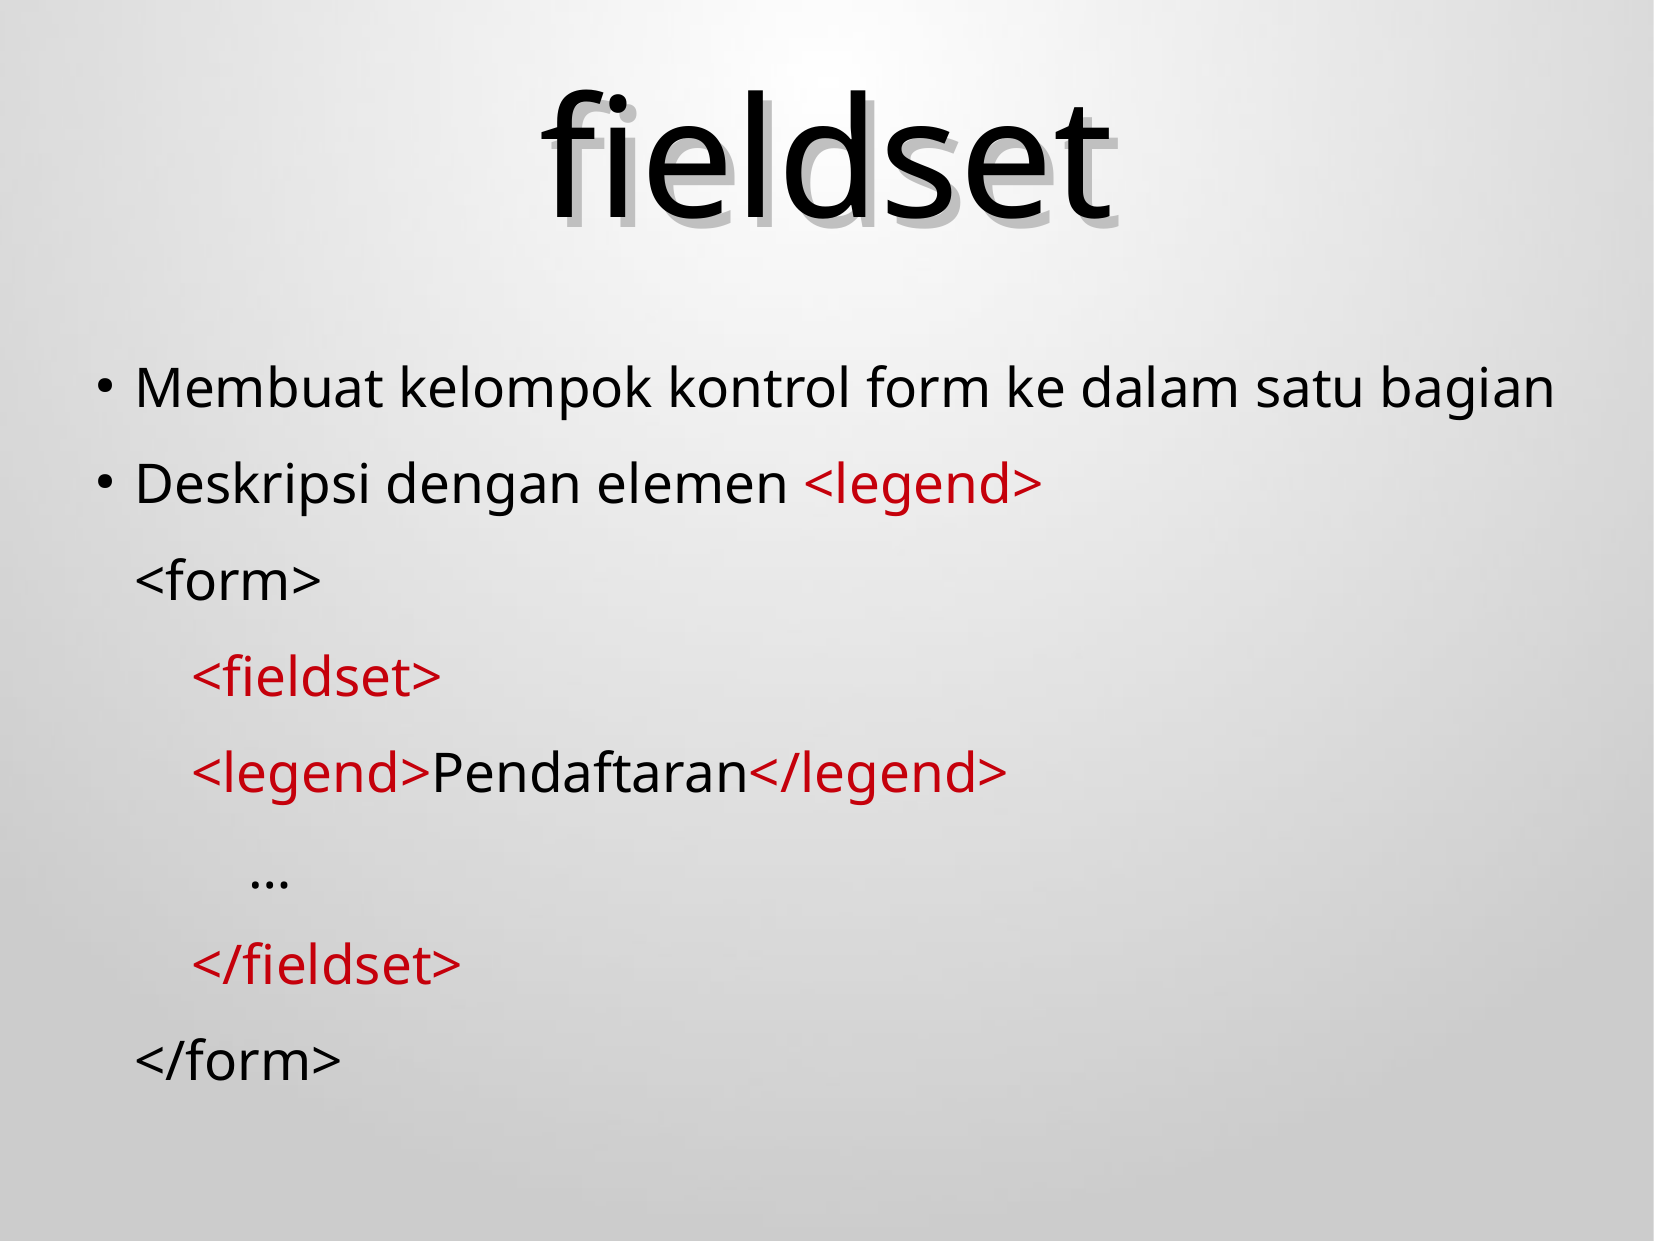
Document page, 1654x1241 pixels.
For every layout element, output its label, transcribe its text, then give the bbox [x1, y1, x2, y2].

picture [0, 0, 1654, 1241]
list Membuat kelompok kontrol form ke dalam satu bagian Deskripsi dengan elemen <legend> <form> <fieldset> <legend>Pendaftaran</legend> … </fieldset> </form> [82, 349, 1571, 1168]
title fieldset [82, 49, 1571, 257]
